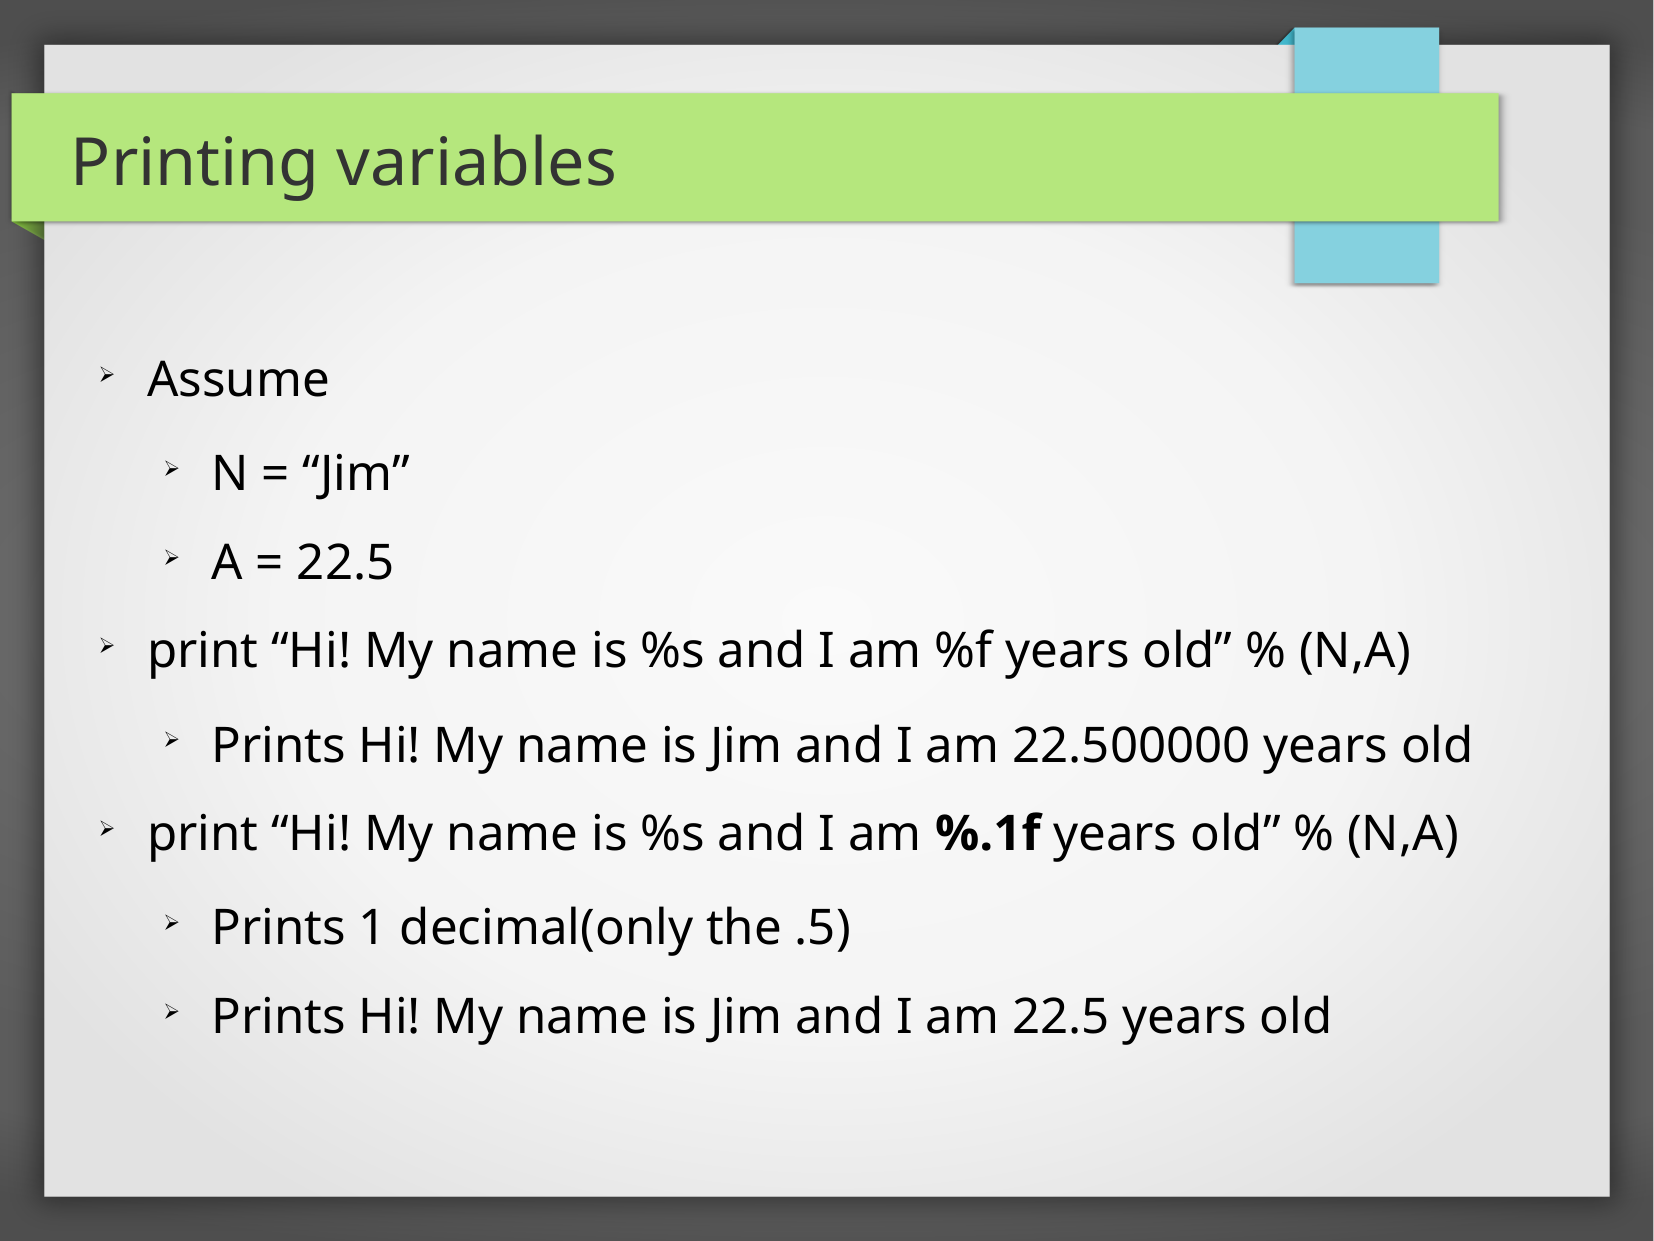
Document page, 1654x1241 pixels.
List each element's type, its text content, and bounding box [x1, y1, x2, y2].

picture [0, 0, 1654, 1241]
title Printing variables [70, 106, 1229, 213]
list Assume N = “Jim” A = 22.5 print “Hi! My name is %s and I am %f years old” % (N,A) Prints Hi! My name is Jim and I am 22.500000 years old print “Hi! My name is %s and I am %.1f years old” % (N,A) Prints 1 decimal(only the .5) Prints Hi! My name is Jim and I am 22.5 years old [82, 343, 1538, 1063]
